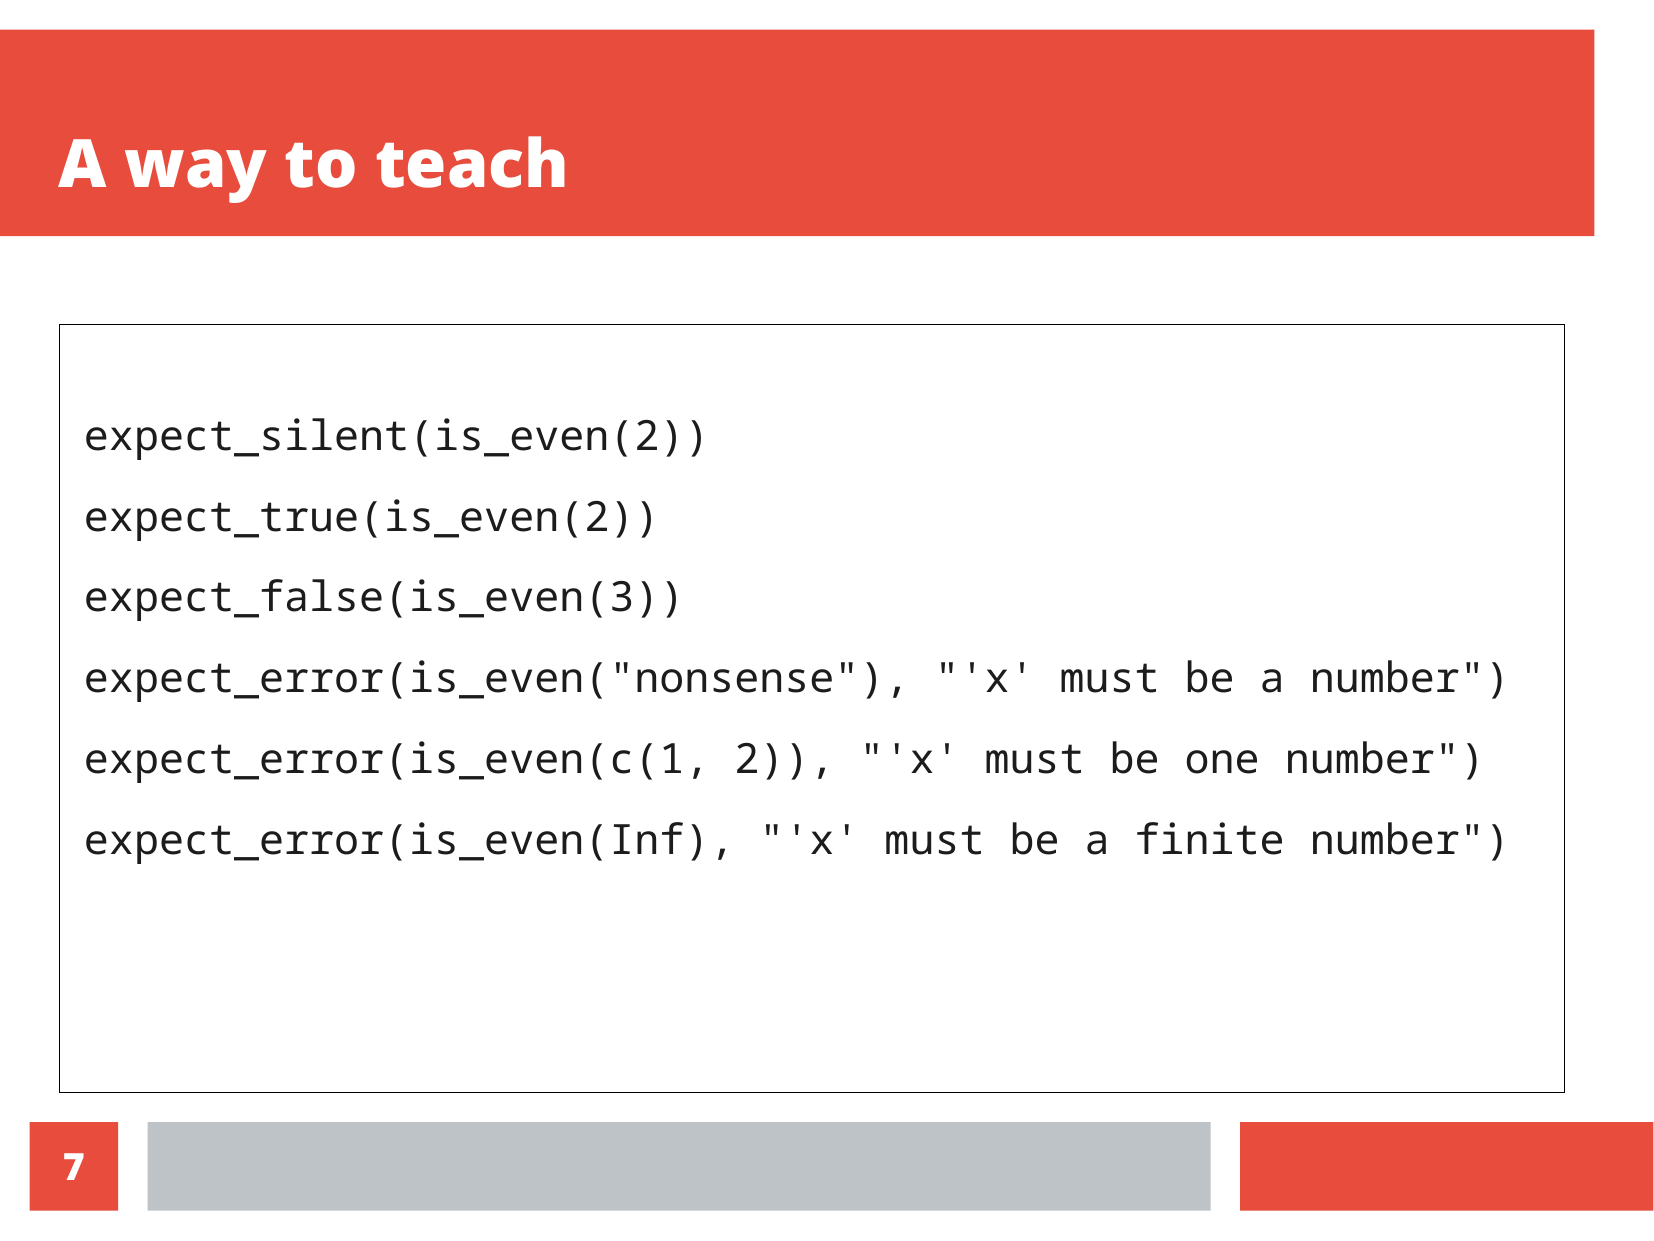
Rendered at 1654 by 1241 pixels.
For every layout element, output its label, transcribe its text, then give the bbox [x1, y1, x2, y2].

list expect_silent(is_even(2)) expect_true(is_even(2)) expect_false(is_even(3)) expect_error(is_even("nonsense"), "'x' must be a number") expect_error(is_even(c(1, 2)), "'x' must be one number") expect_error(is_even(Inf), "'x' must be a finite number") [59, 324, 1565, 1093]
title A way to teach [59, 59, 1595, 207]
